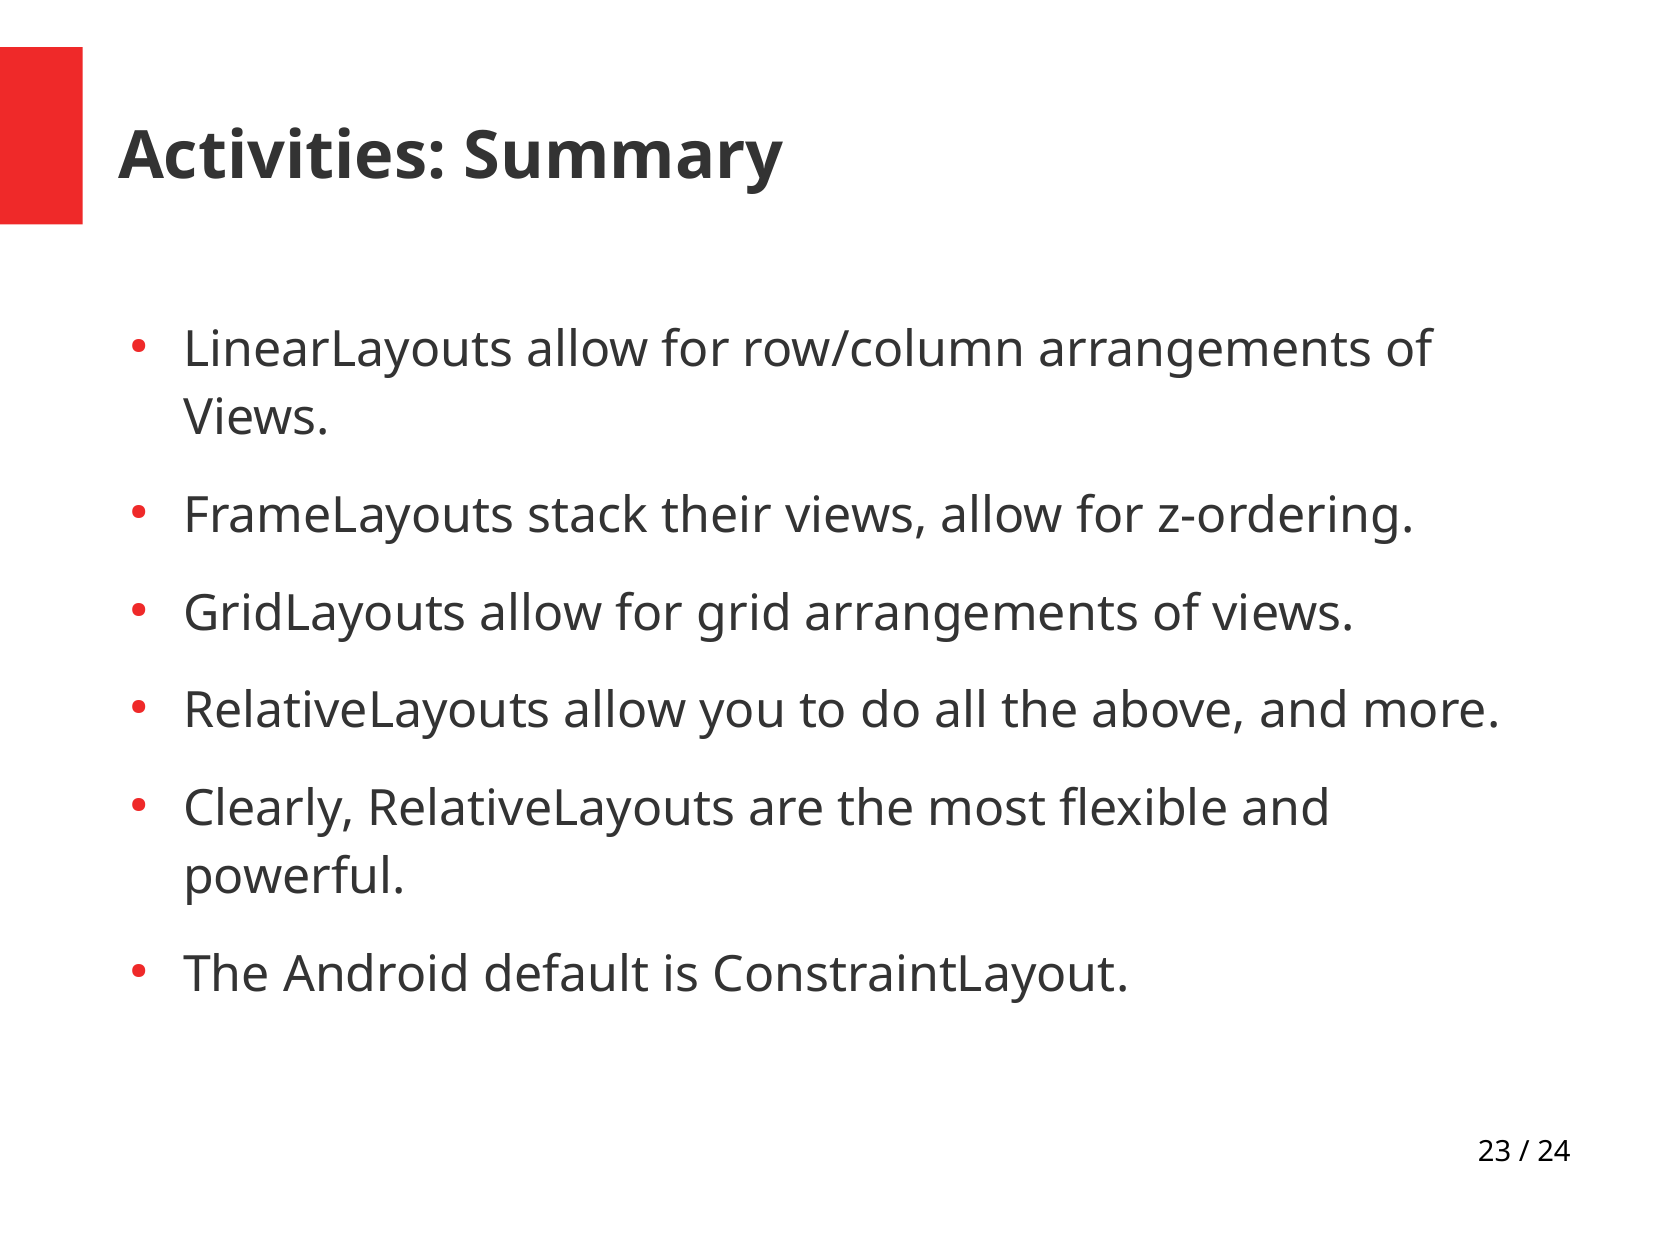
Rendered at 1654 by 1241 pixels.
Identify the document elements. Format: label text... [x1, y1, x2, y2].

list LinearLayouts allow for row/column arrangements of Views. FrameLayouts stack their views, allow for z-ordering. GridLayouts allow for grid arrangements of views. RelativeLayouts allow you to do all the above, and more. Clearly, RelativeLayouts are the most flexible and powerful. The Android default is ConstraintLayout. [112, 312, 1530, 1033]
title Activities: Summary [118, 49, 1571, 257]
